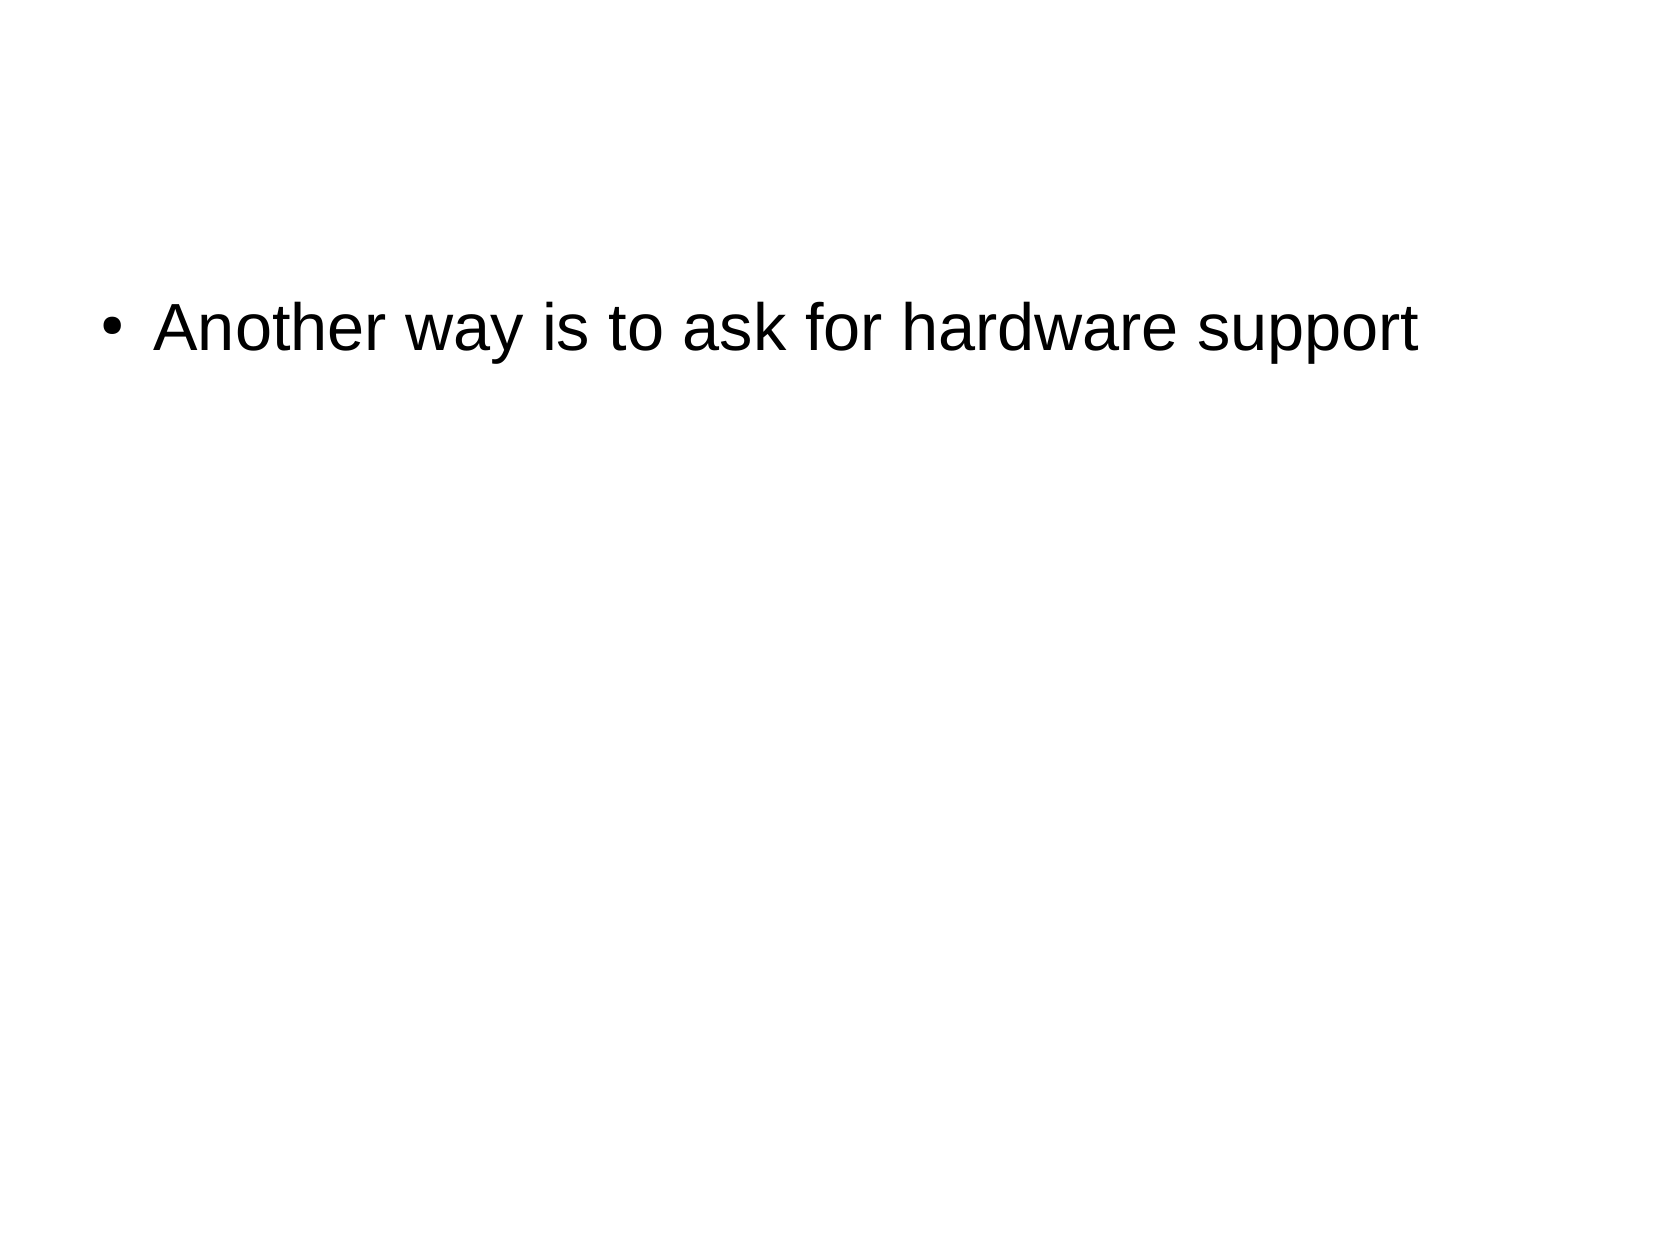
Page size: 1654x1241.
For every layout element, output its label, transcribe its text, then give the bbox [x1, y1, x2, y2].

list Another way is to ask for hardware support [82, 290, 1571, 1010]
